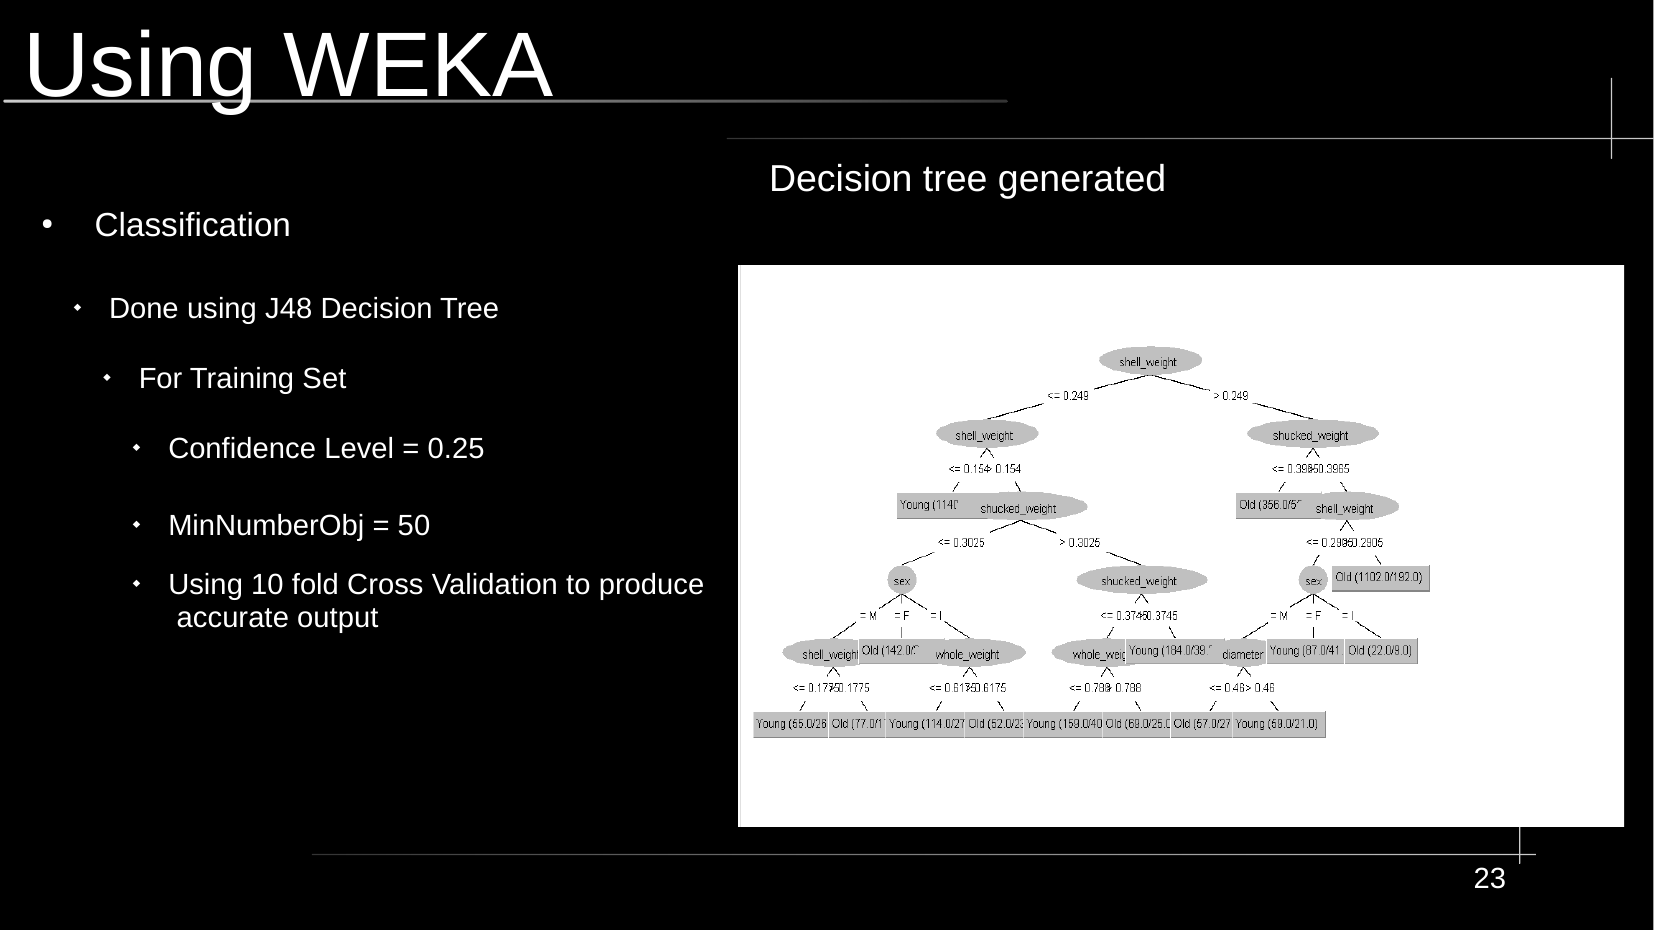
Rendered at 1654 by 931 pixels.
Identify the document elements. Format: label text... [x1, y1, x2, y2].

text_box Using 10 fold Cross Validation to produce accurate output [118, 561, 721, 709]
text_box Decision tree generated [754, 149, 1182, 207]
title Using WEKA [23, 11, 1589, 119]
picture [738, 265, 1625, 827]
list Classification [23, 206, 532, 285]
text_box Done using J48 Decision Tree [59, 284, 515, 332]
text_box Confidence Level = 0.25 [118, 424, 500, 473]
text_box For Training Set [88, 354, 362, 402]
text_box MinNumberObj = 50 [118, 501, 446, 550]
